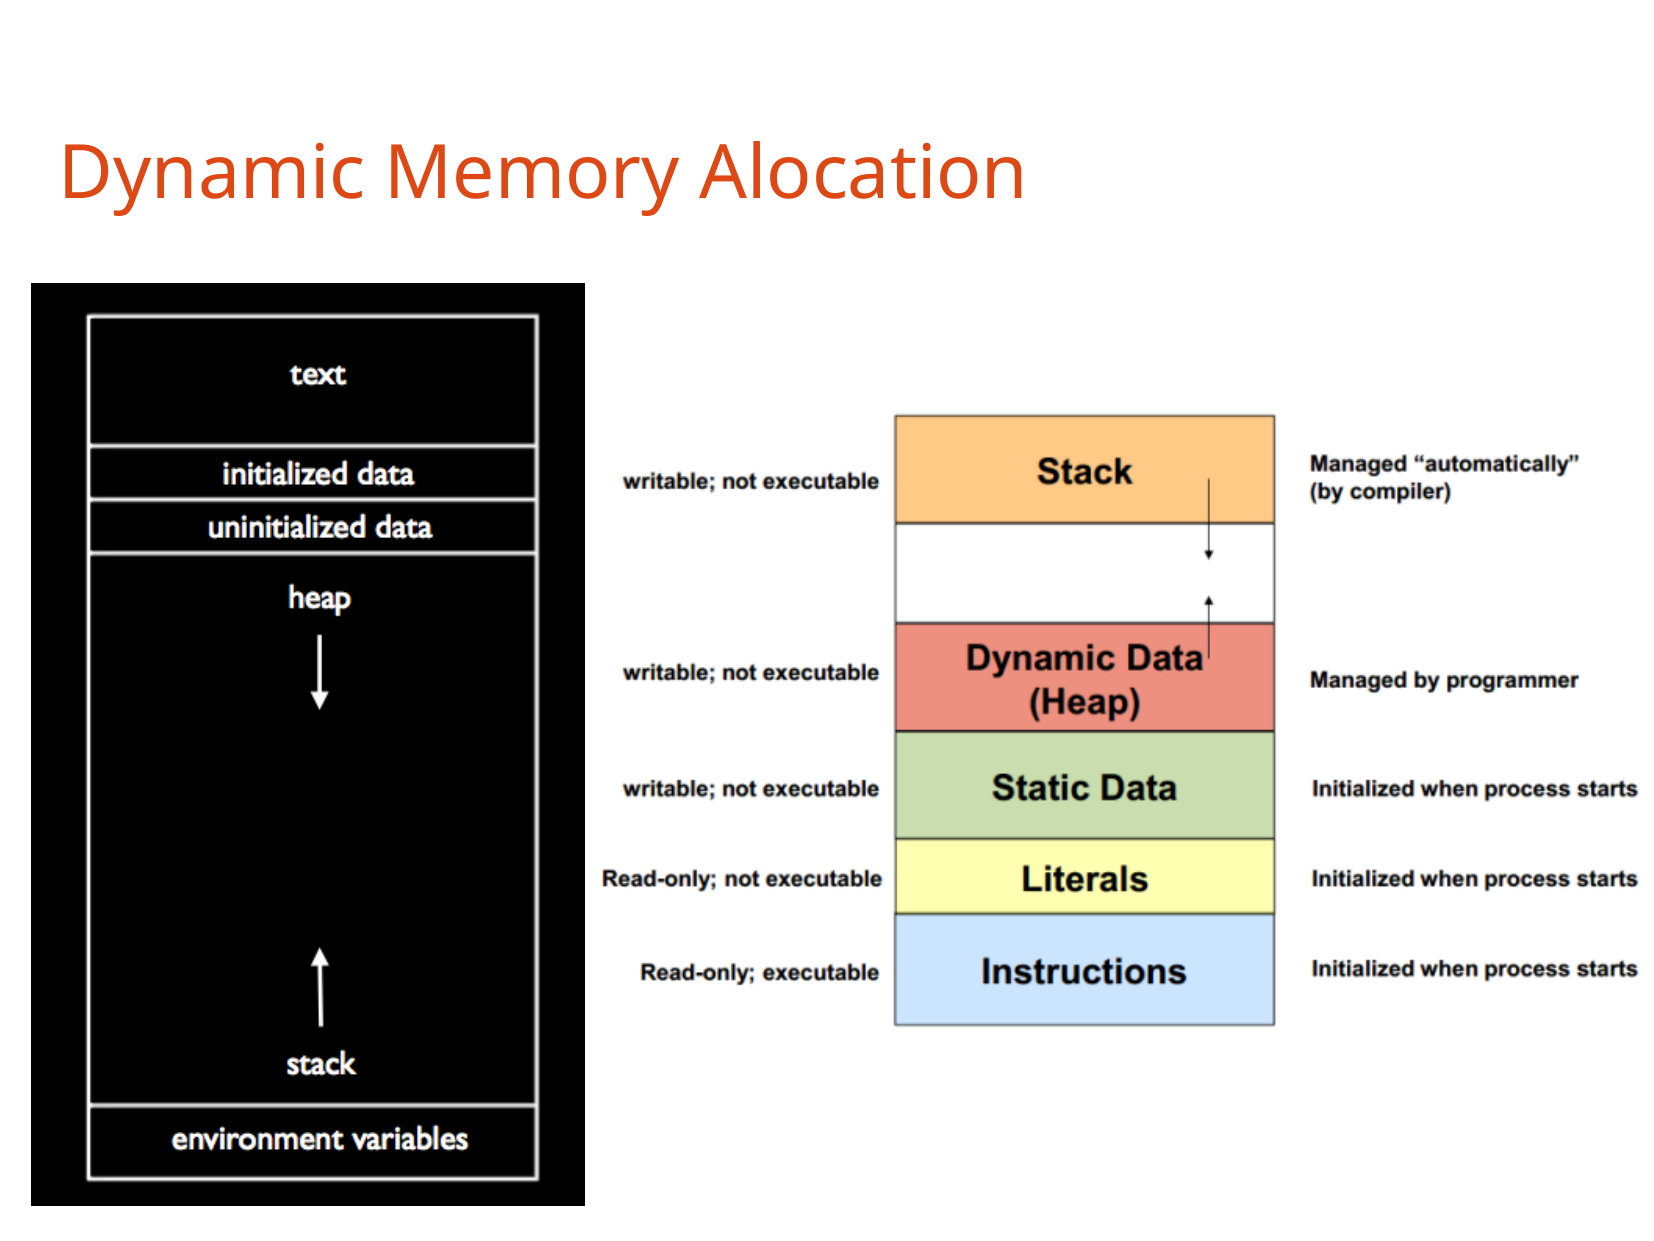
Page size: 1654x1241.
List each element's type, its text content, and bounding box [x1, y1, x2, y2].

picture [597, 389, 1654, 1040]
picture [31, 283, 585, 1206]
title Dynamic Memory Alocation [59, 106, 1447, 233]
